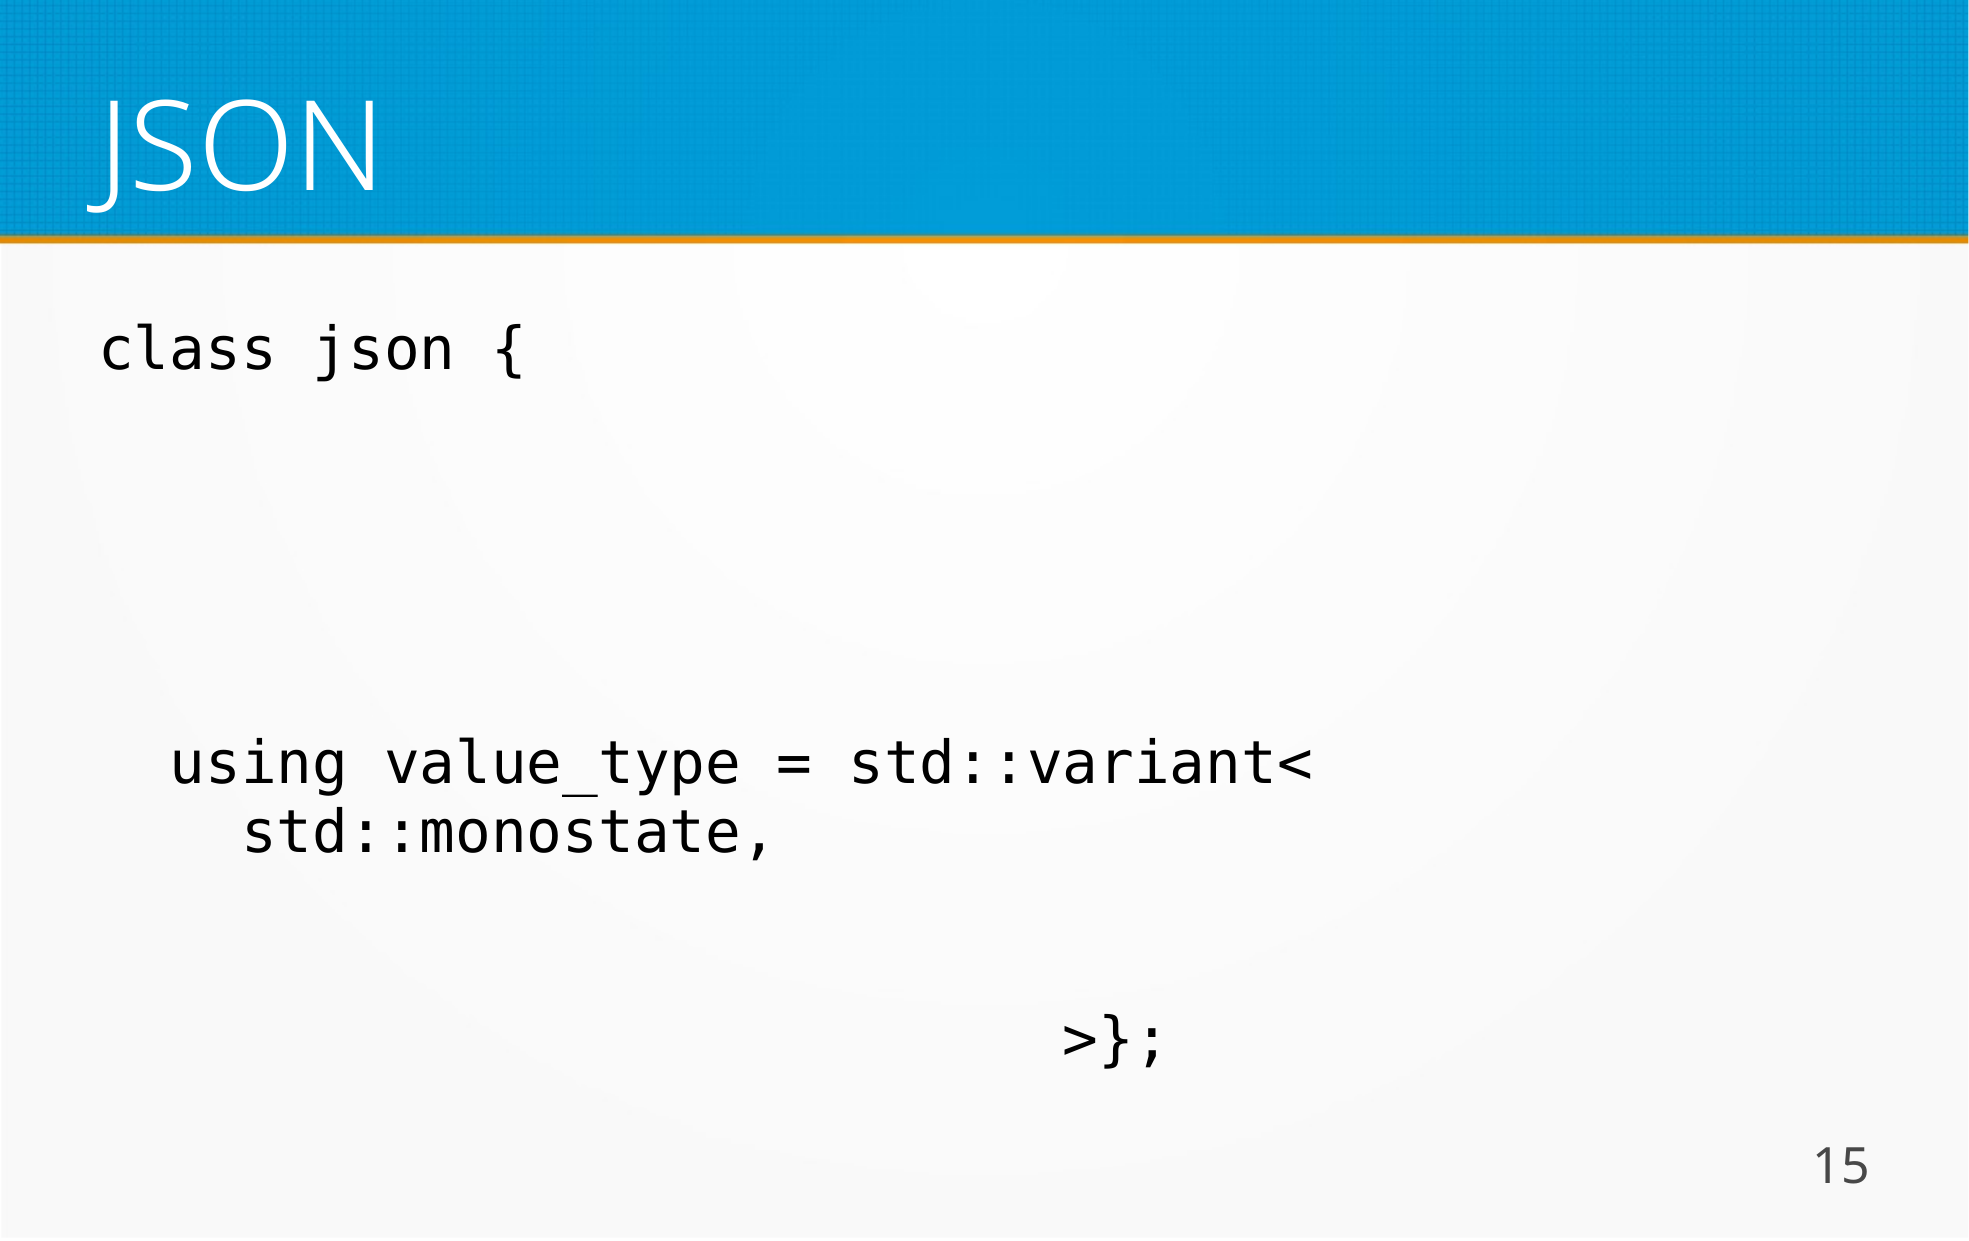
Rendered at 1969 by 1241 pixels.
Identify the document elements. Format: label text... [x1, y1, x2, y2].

picture [0, 233, 1969, 1241]
title JSON [98, 19, 1870, 227]
list class json { using value_type = std::variant< std::monostate, >}; [98, 315, 1861, 1081]
